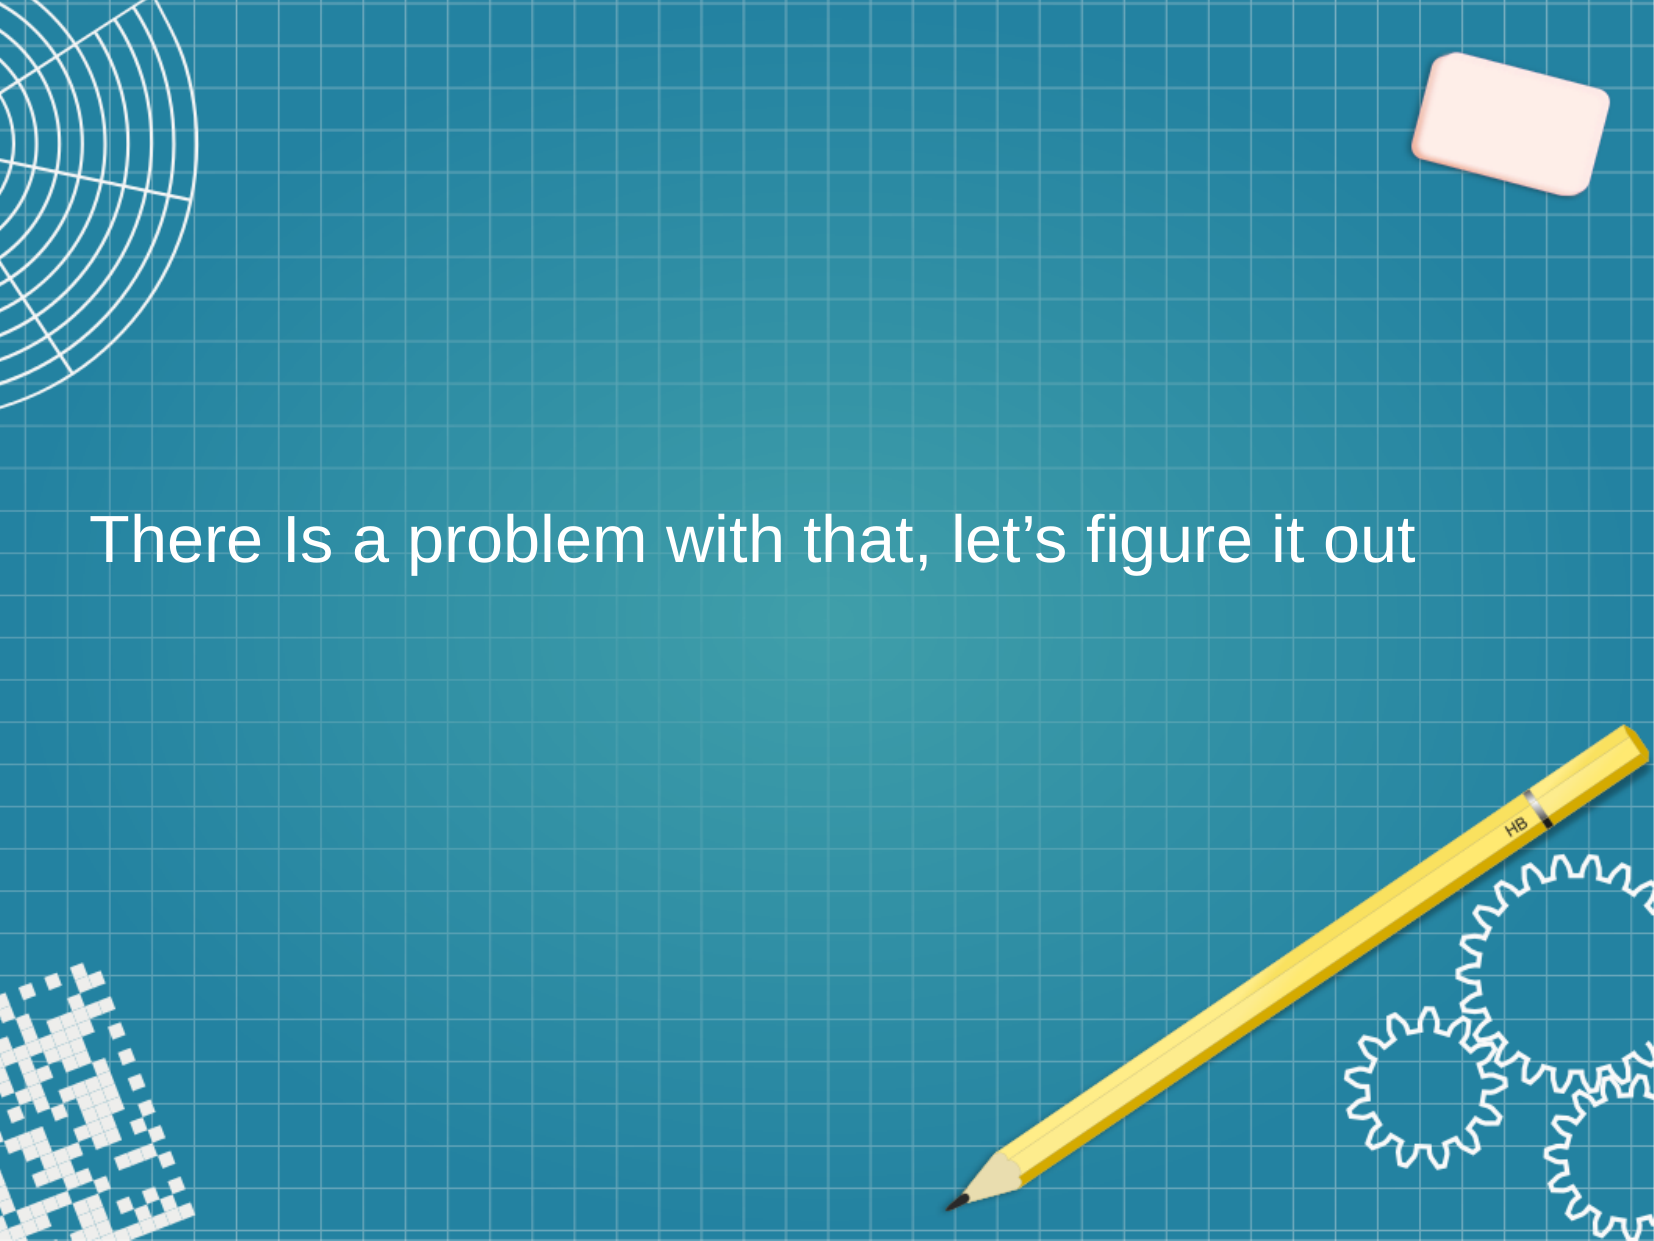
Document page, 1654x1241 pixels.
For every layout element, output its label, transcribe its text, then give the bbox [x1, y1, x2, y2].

text_box There Is a problem with that, let’s figure it out [75, 495, 1561, 733]
picture [0, 0, 1654, 1241]
